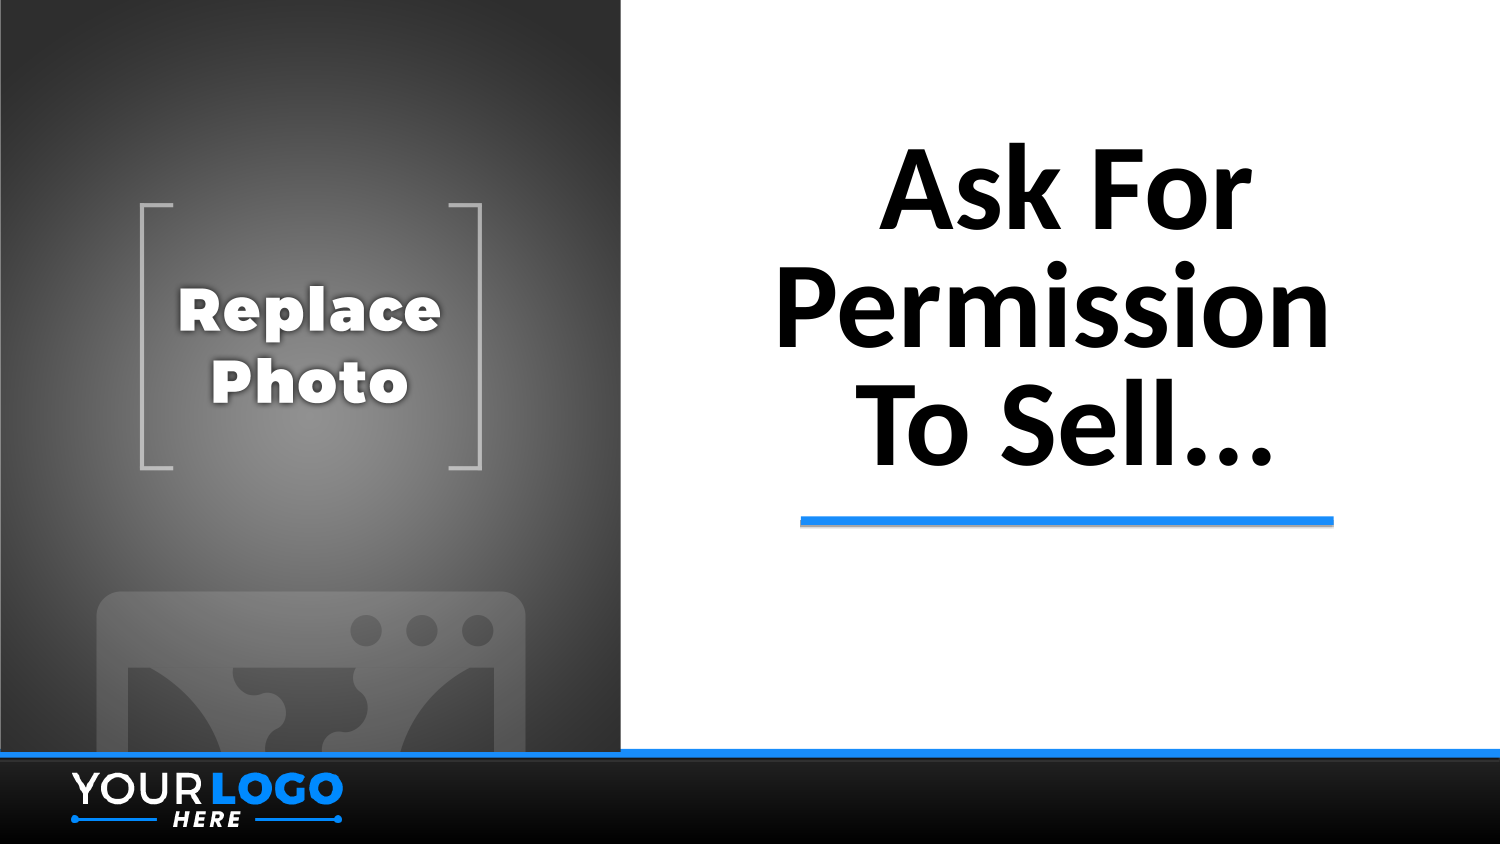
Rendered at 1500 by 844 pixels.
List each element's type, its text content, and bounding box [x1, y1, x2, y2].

picture [66, 766, 346, 831]
text_box Ask For Permission To Sell... [707, 200, 1428, 424]
picture [0, 0, 621, 752]
text_box [800, 516, 1334, 525]
